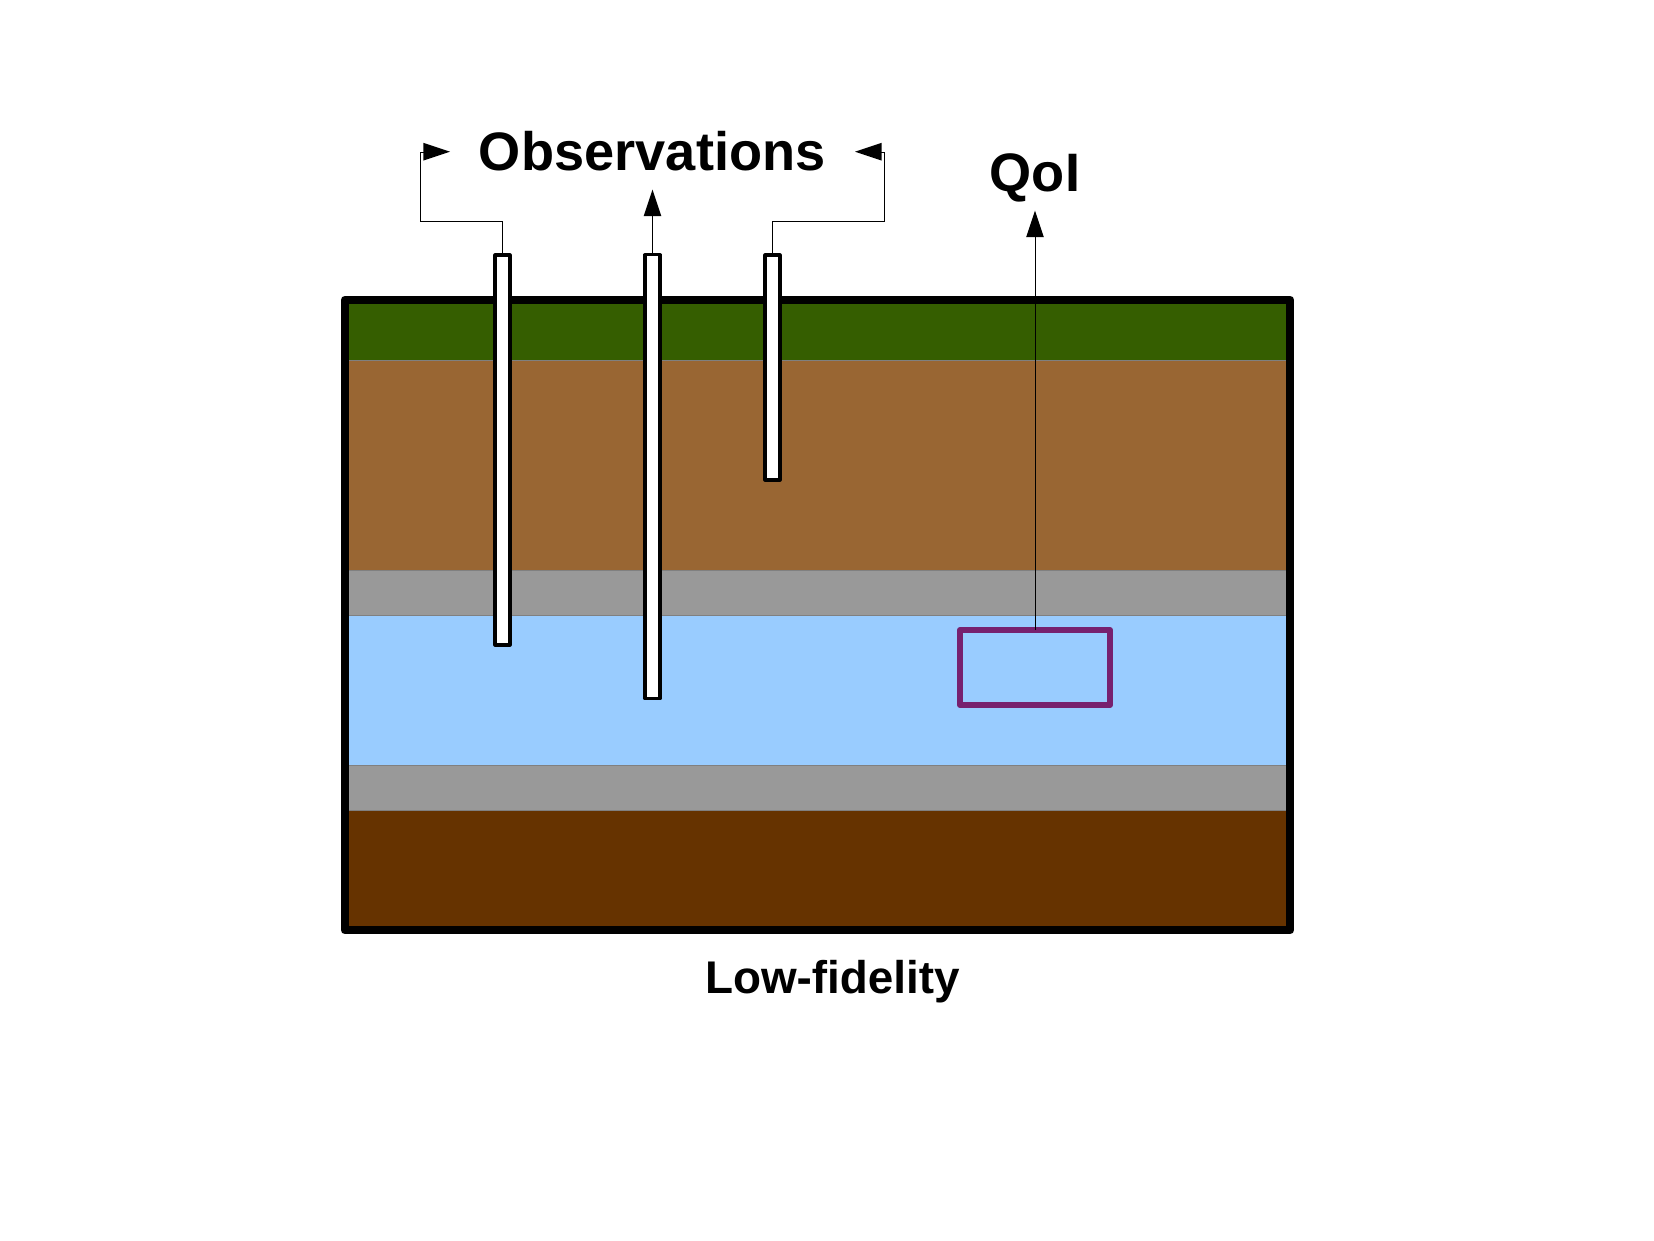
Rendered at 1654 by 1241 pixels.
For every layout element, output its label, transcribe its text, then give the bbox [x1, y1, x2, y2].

text_box [349, 254, 1286, 926]
text_box Observations [450, 113, 856, 190]
text_box QoI [960, 135, 1111, 211]
text_box Low-fidelity [570, 945, 1096, 1012]
text_box [963, 633, 1107, 702]
